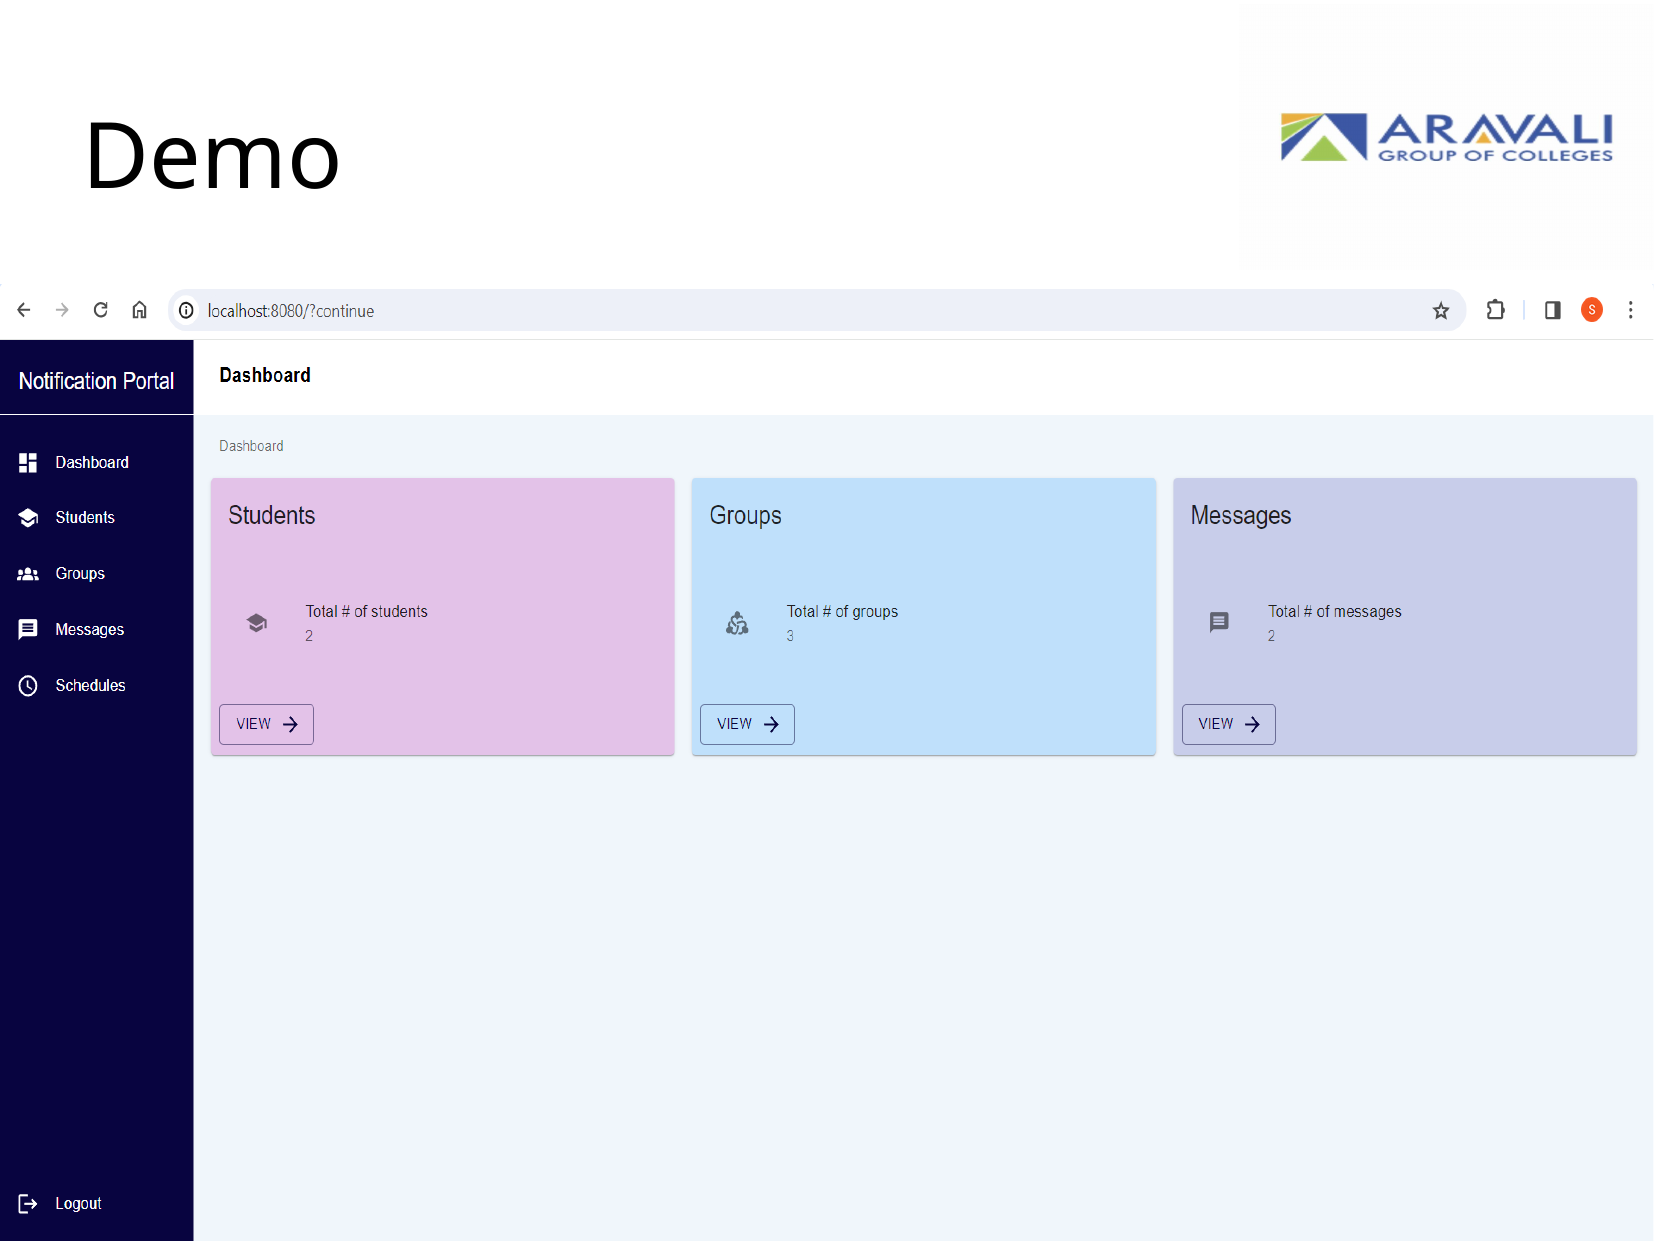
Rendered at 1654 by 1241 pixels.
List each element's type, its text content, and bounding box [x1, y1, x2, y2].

title Demo [82, 49, 1239, 257]
picture [0, 284, 1654, 1241]
picture [1239, 4, 1654, 271]
